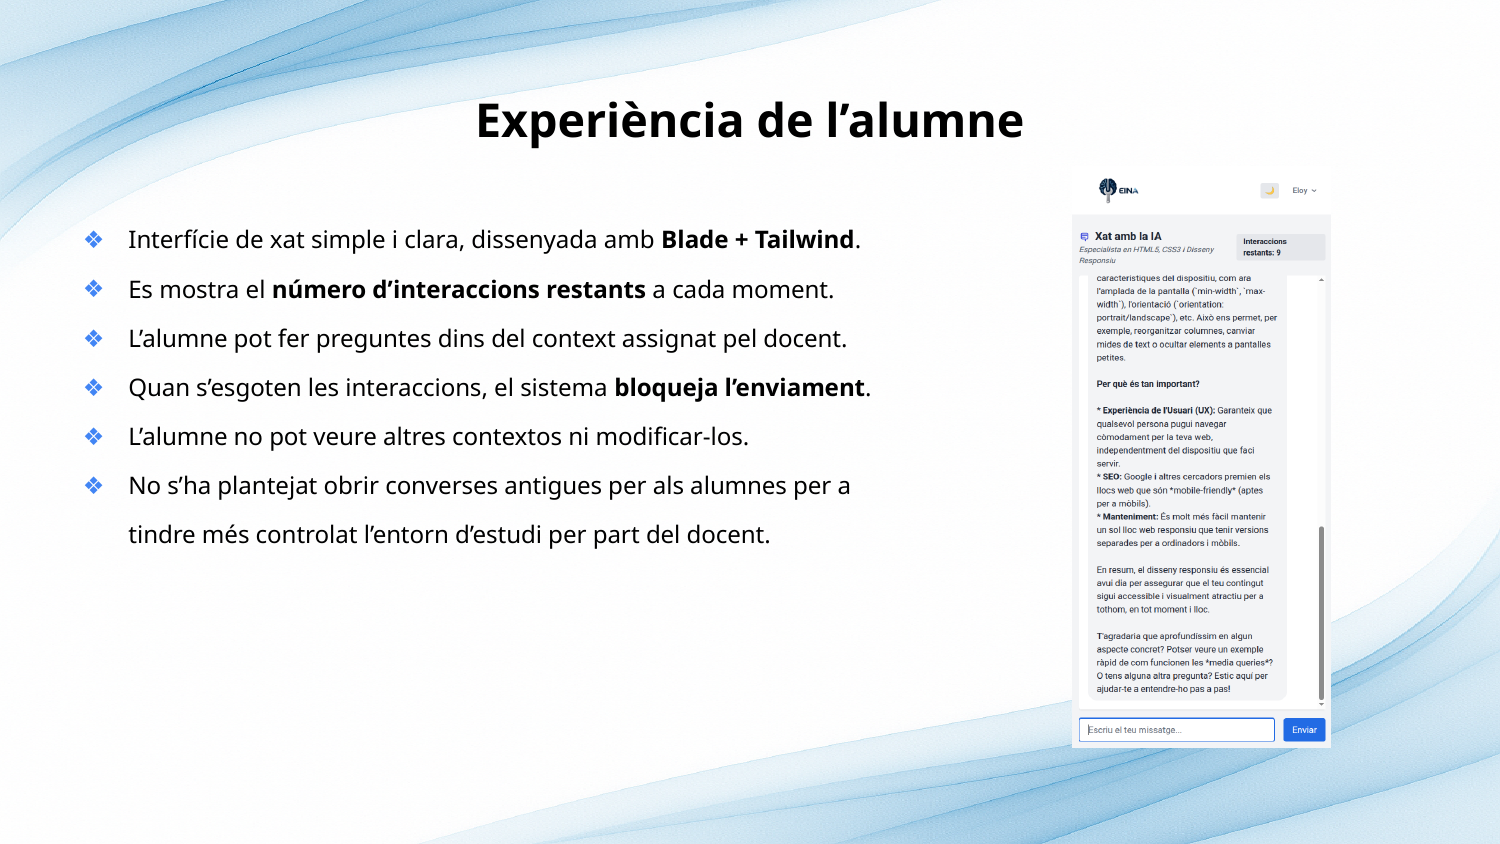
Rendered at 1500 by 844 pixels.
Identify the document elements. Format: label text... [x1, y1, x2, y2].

picture [0, 0, 1500, 844]
list Interfície de xat simple i clara, dissenyada amb Blade + Tailwind. Es mostra el número d’interaccions restants a cada moment. L’alumne pot fer preguntes dins del context assignat pel docent. Quan s’esgoten les interaccions, el sistema bloqueja l’enviament. L’alumne no pot veure altres contextos ni modificar-los. No s’ha plantejat obrir converses antigues per als alumnes per a tindre més controlat l’entorn d’estudi per part del docent. [46, 191, 916, 753]
title Experiència de l’alumne [51, 72, 1449, 167]
